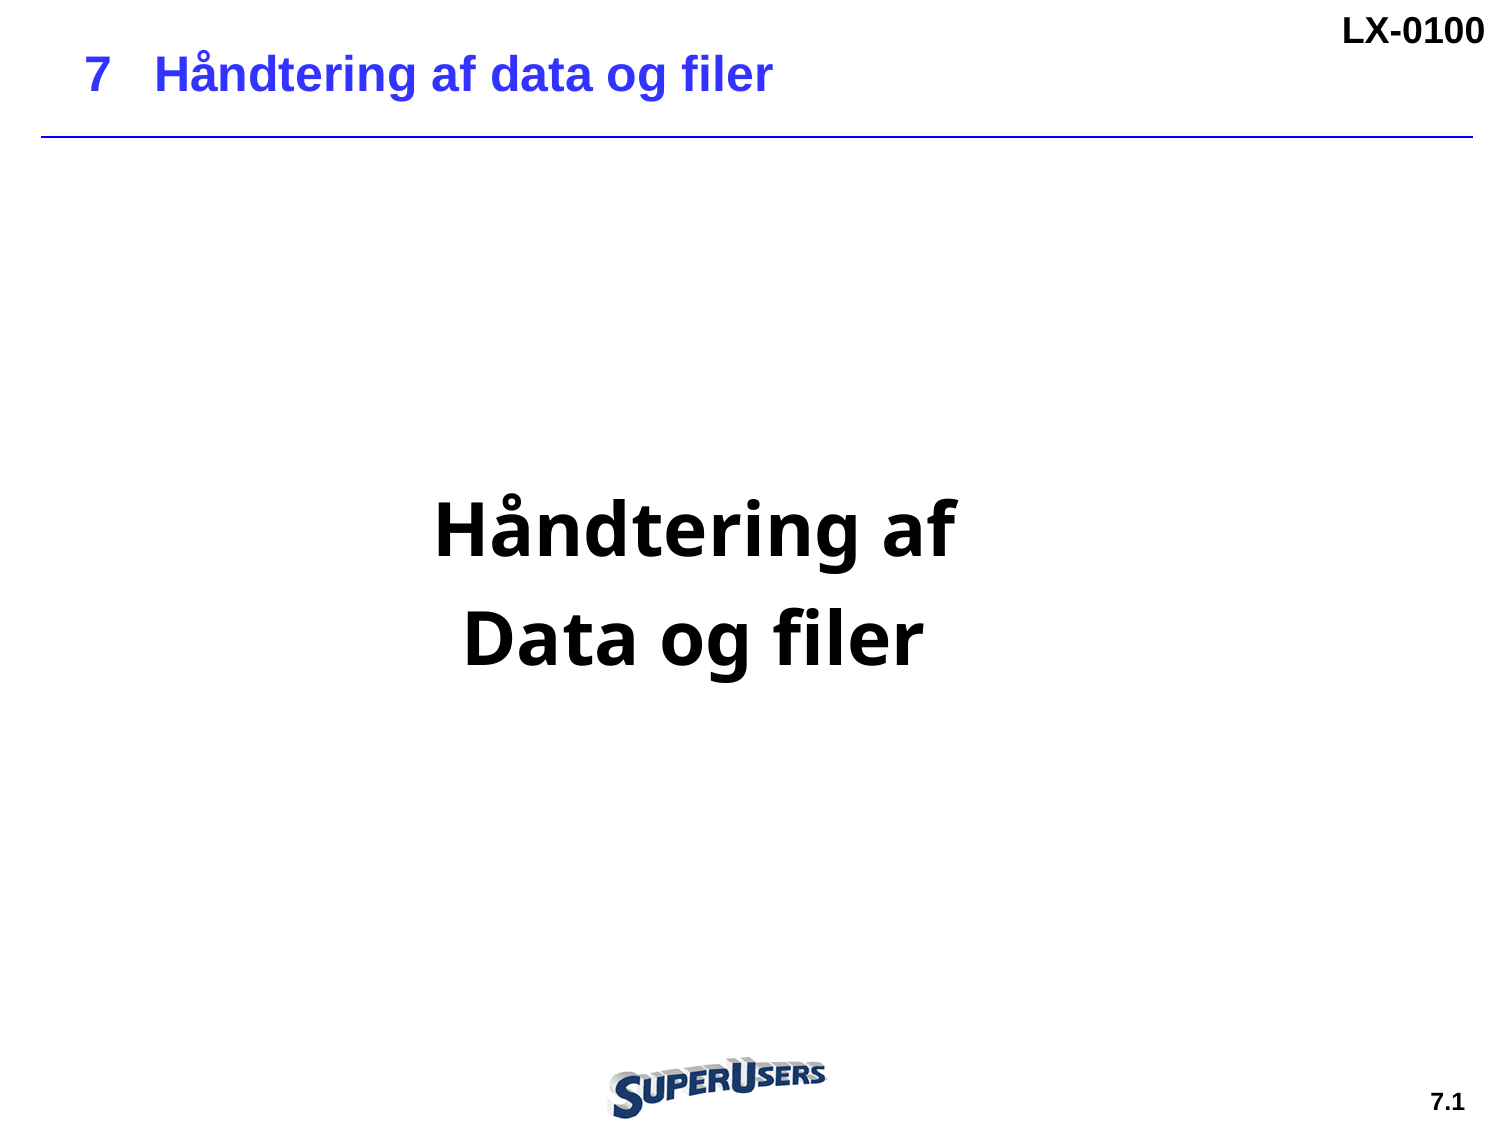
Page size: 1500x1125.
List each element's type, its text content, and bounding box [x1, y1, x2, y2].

text_box Håndtering af Data og filer [206, 468, 1182, 656]
picture [605, 1057, 827, 1122]
title 7 Håndtering af data og filer [76, 39, 1424, 126]
